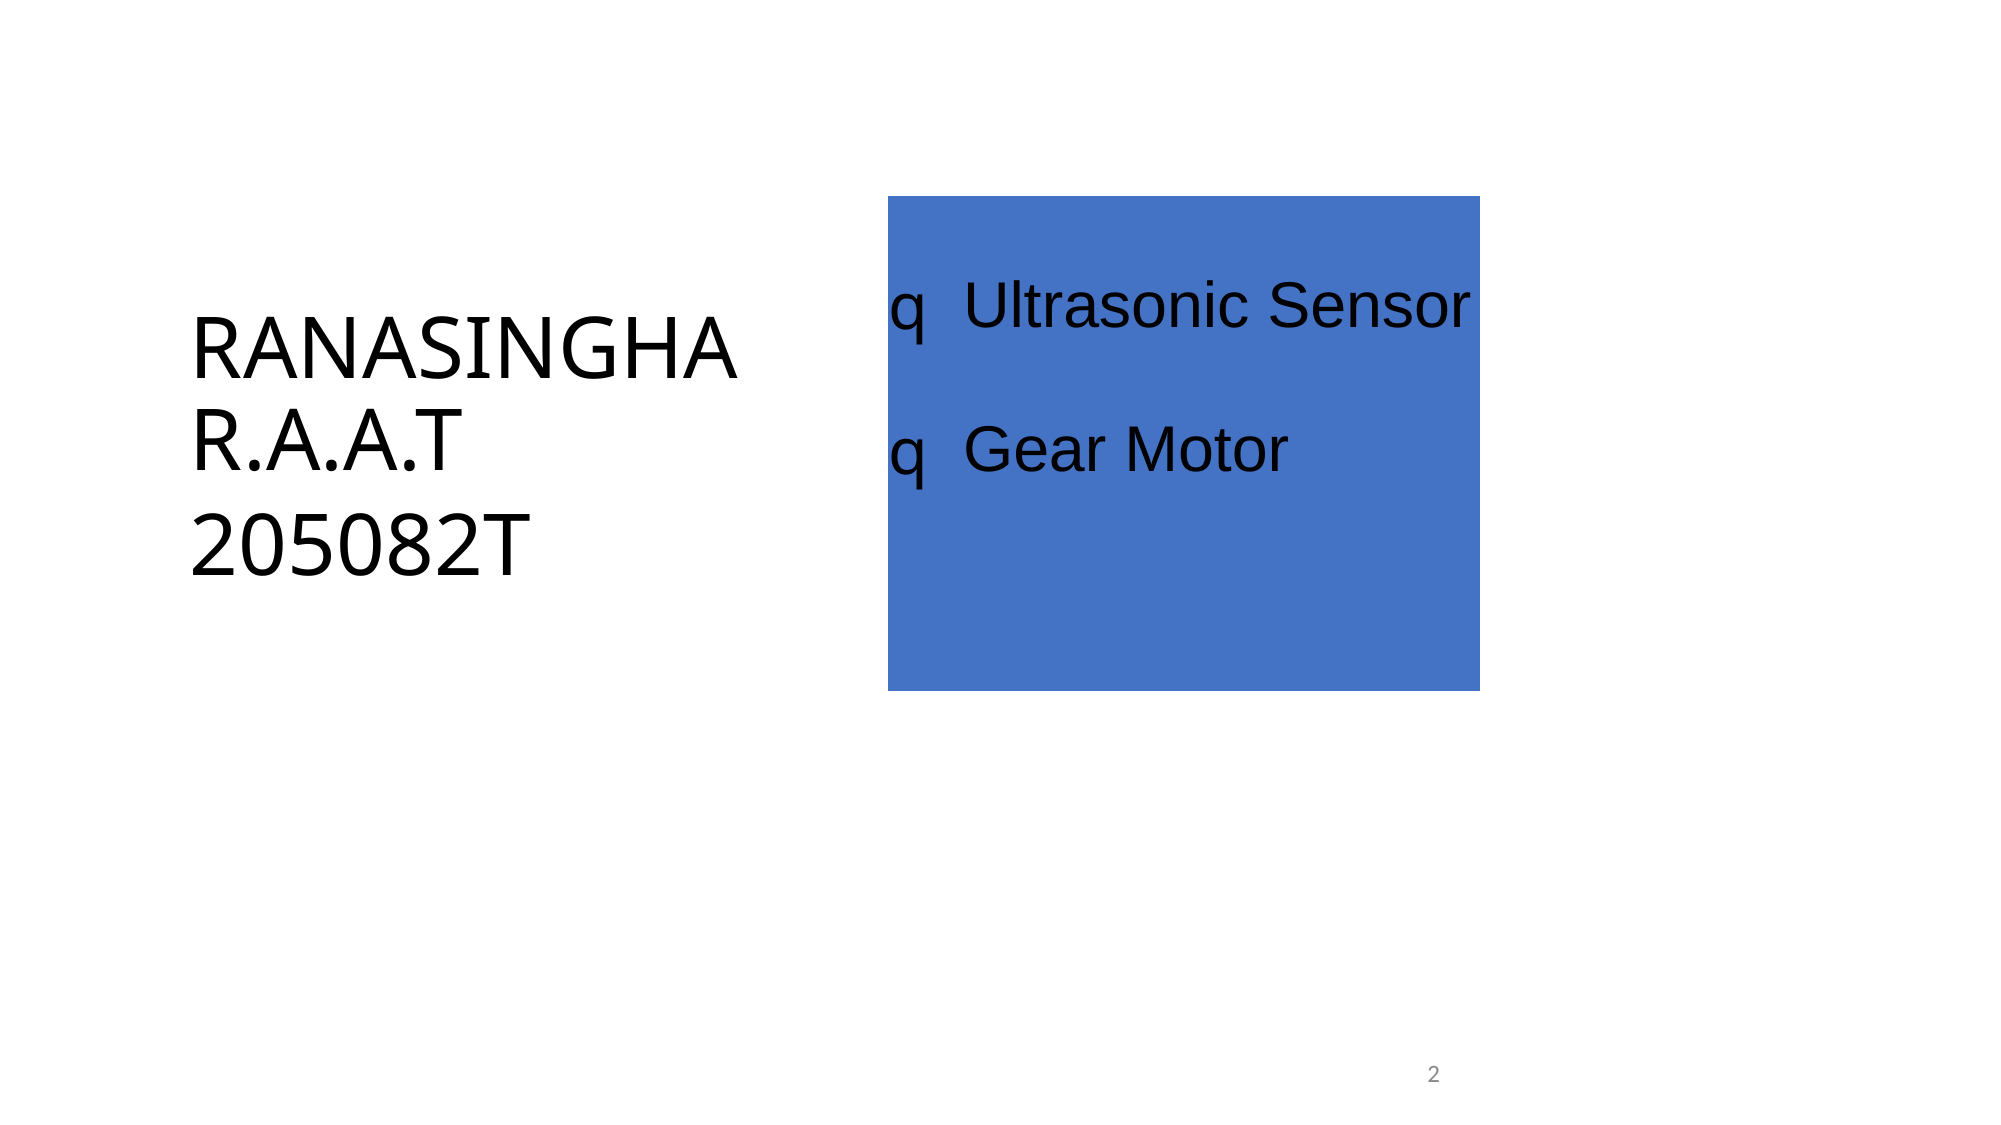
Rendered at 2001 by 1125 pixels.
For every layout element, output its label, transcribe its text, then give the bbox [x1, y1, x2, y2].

table_cell [888, 531, 1480, 691]
text_box RANASINGHA R.A.A.T 205082T [175, 180, 836, 707]
table_header Ultrasonic Sensor Gear Motor [888, 196, 1480, 531]
text_box [1412, 1042, 1863, 1103]
